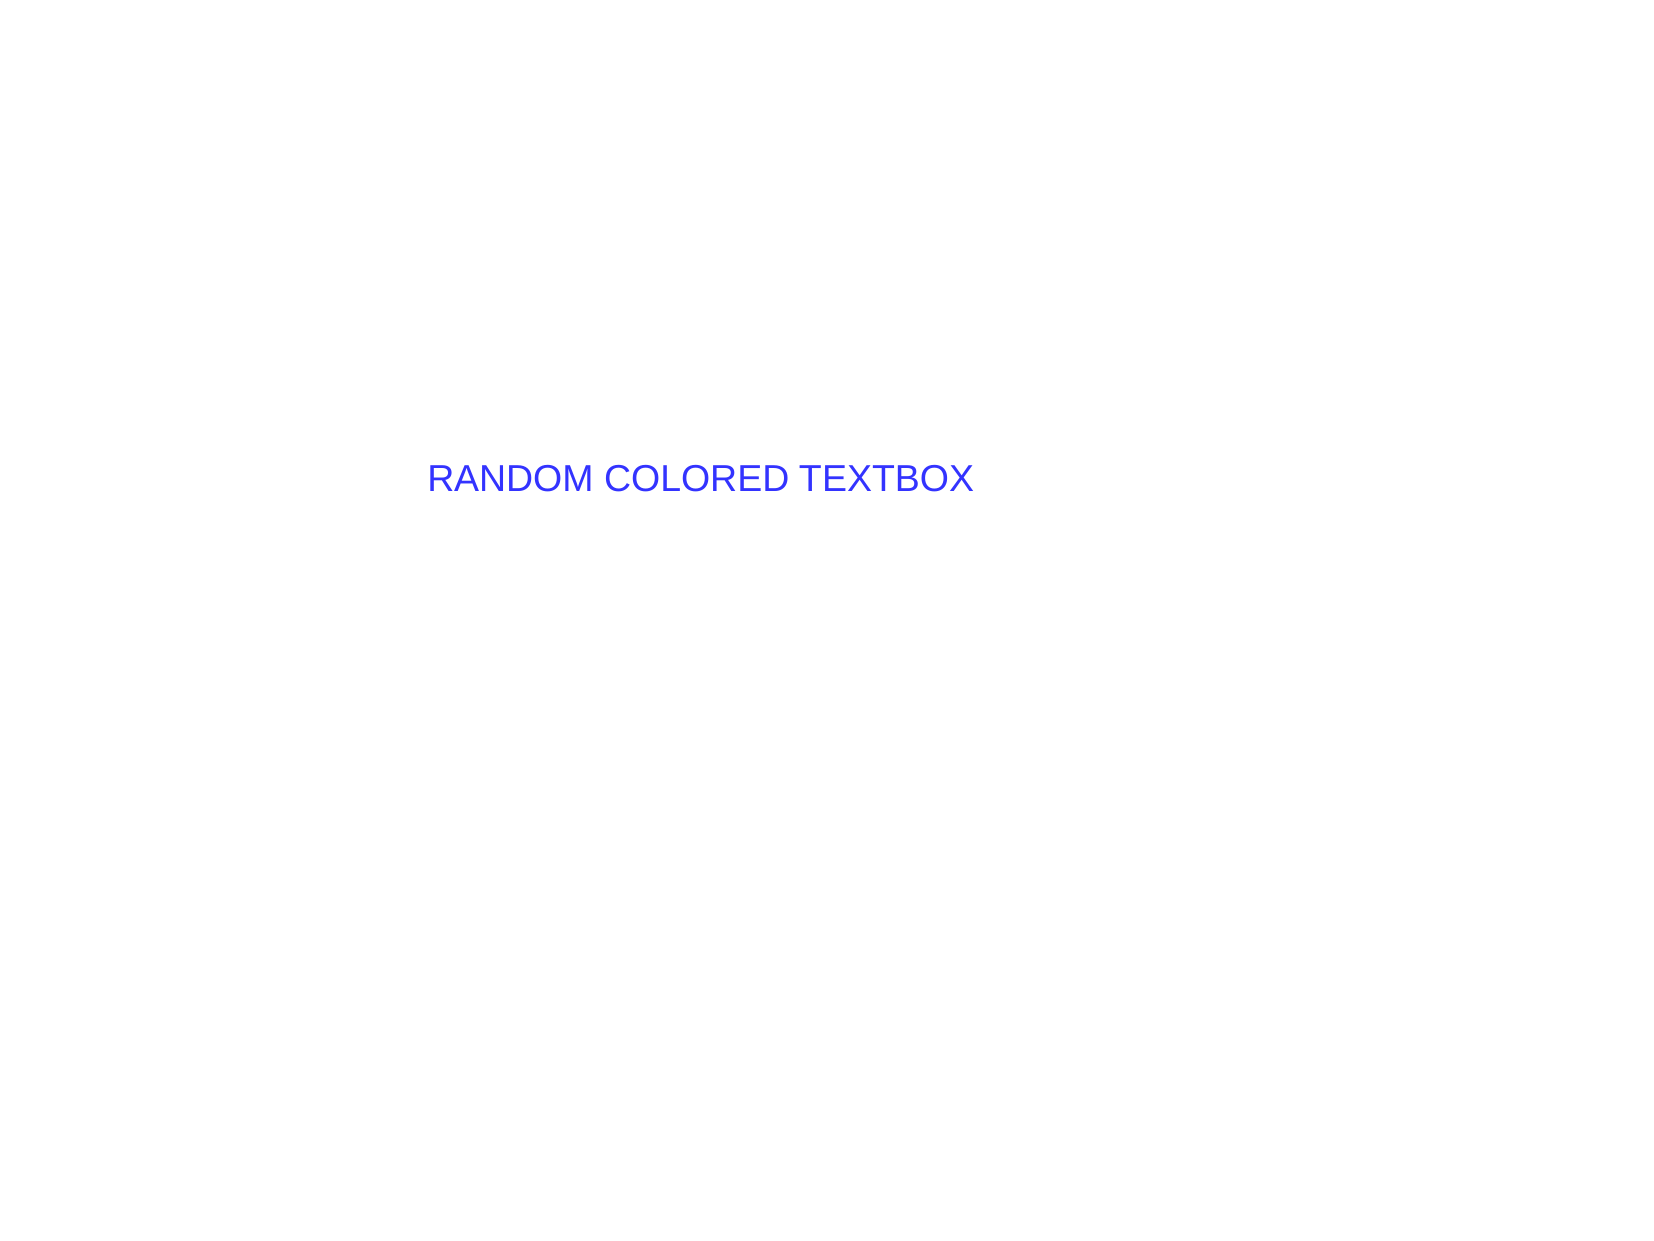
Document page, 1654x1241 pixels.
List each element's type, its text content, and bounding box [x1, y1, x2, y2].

text_box RANDOM COLORED TEXTBOX [412, 450, 1238, 507]
